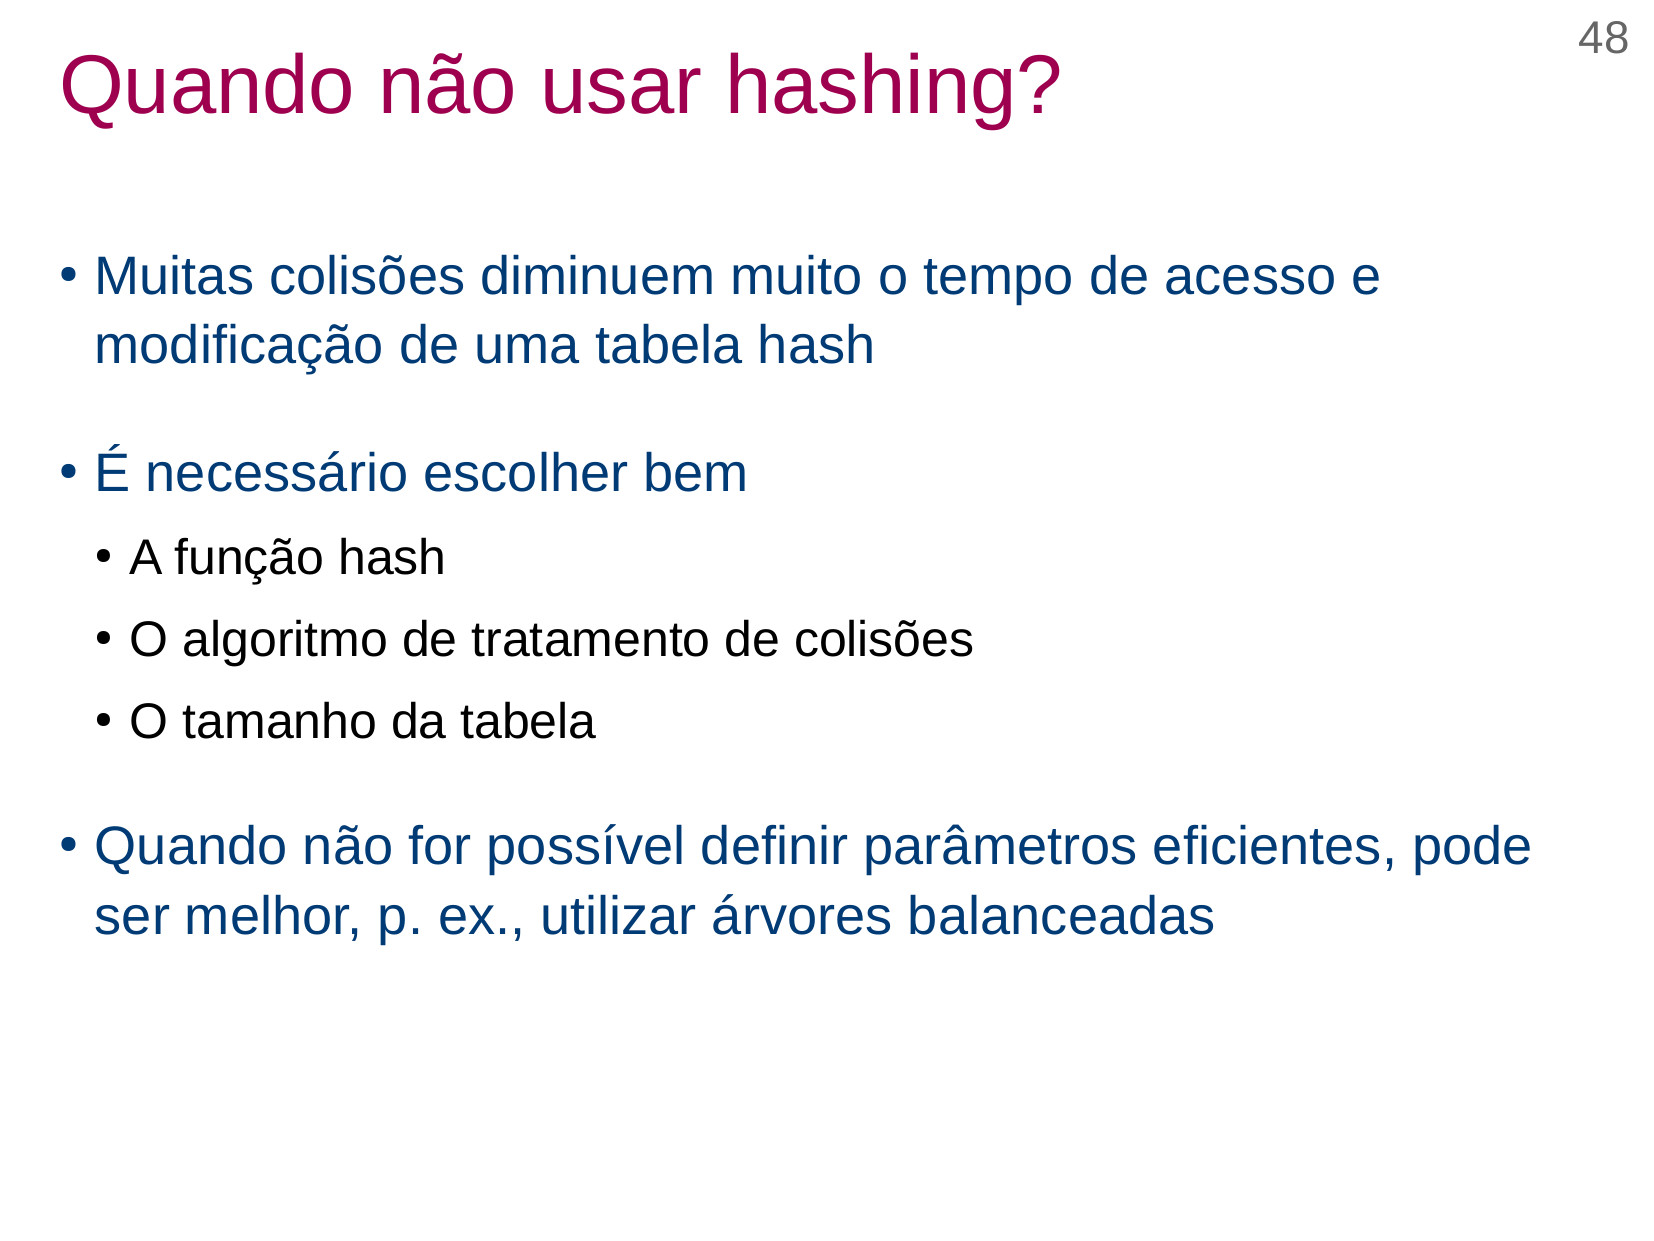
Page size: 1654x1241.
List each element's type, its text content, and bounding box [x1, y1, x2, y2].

title Quando não usar hashing? [59, 29, 1595, 148]
list Muitas colisões diminuem muito o tempo de acesso e modificação de uma tabela hash É necessário escolher bem A função hash O algoritmo de tratamento de colisões O tamanho da tabela Quando não for possível definir parâmetros eficientes, pode ser melhor, p. ex., utilizar árvores balanceadas [59, 236, 1595, 1211]
